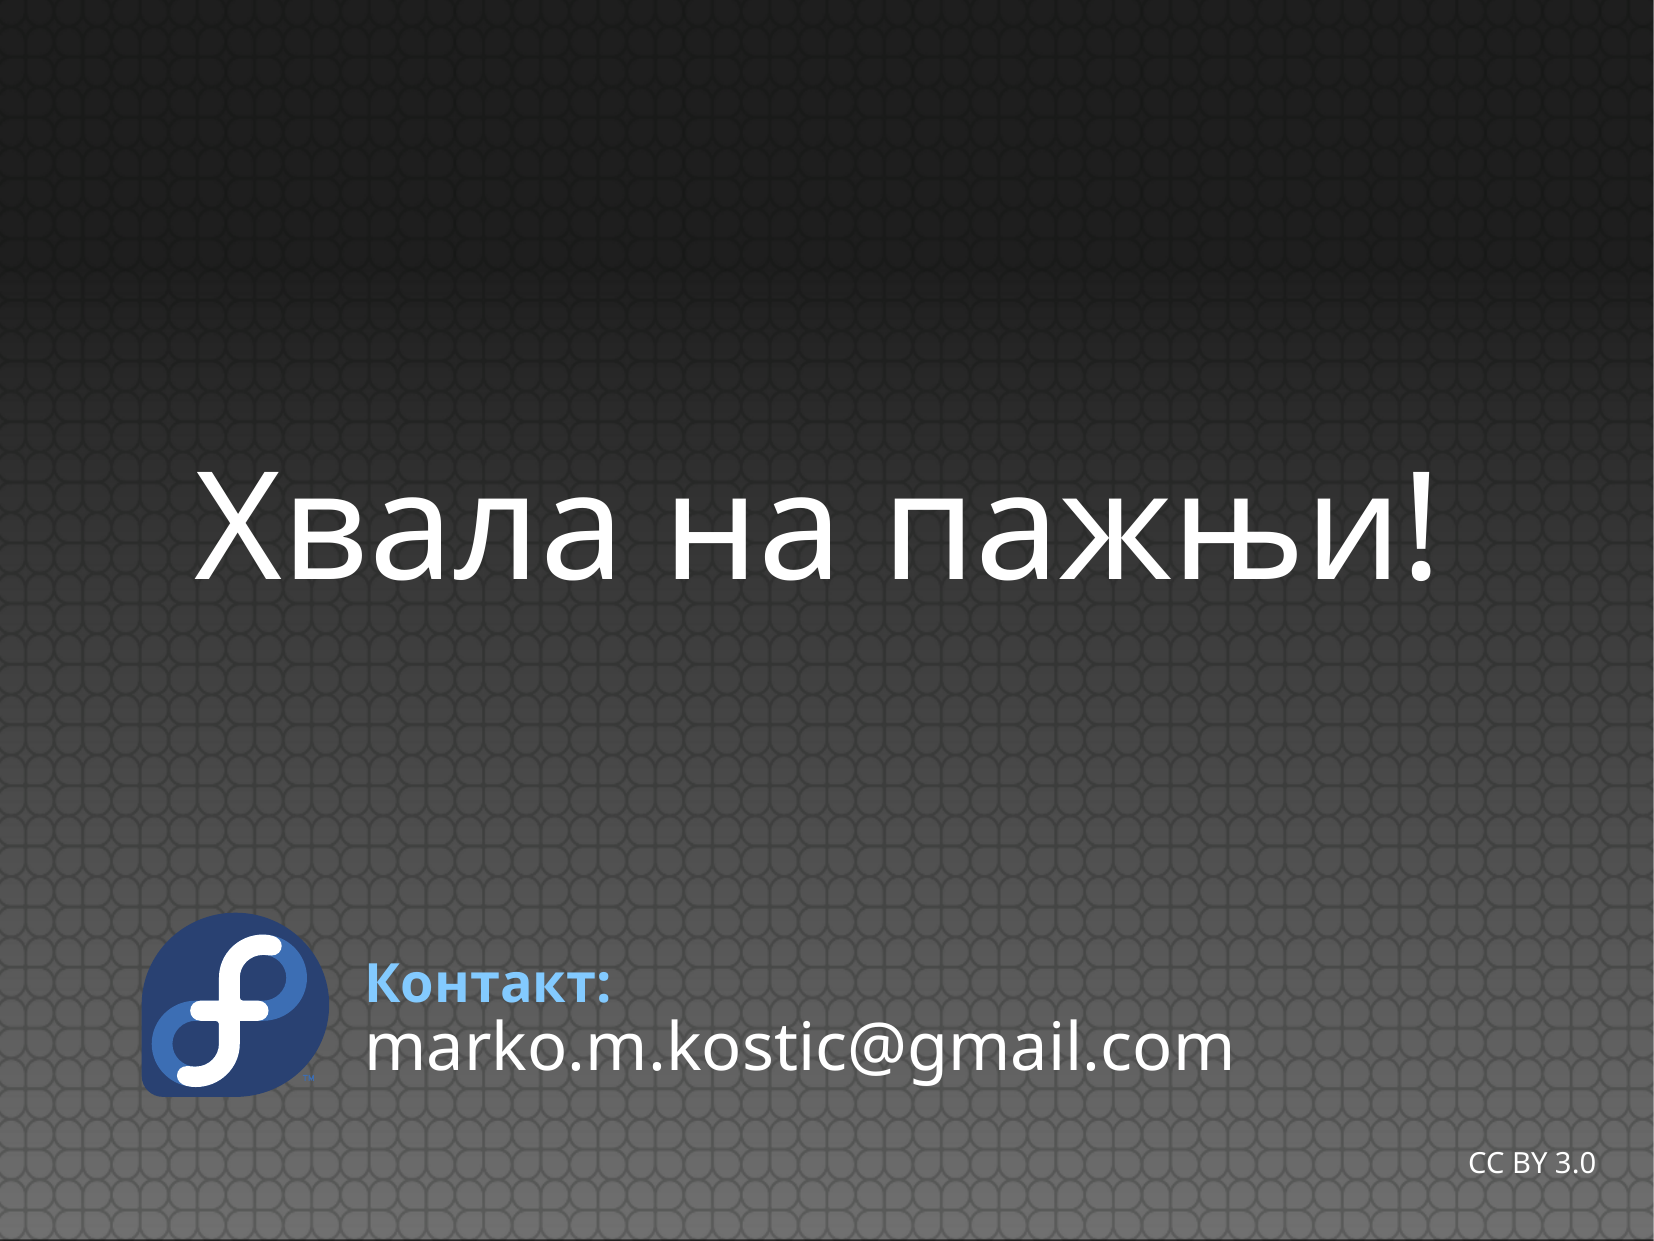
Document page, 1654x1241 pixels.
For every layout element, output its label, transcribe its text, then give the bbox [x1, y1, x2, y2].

picture [0, 0, 1654, 1241]
text_box marko.m.kostic@gmail.com [349, 992, 1455, 1082]
text_box CC BY 3.0 [52, 1135, 1612, 1219]
title Хвала на пажњи! [30, 405, 1606, 637]
text_box Контакт: [349, 937, 703, 1021]
